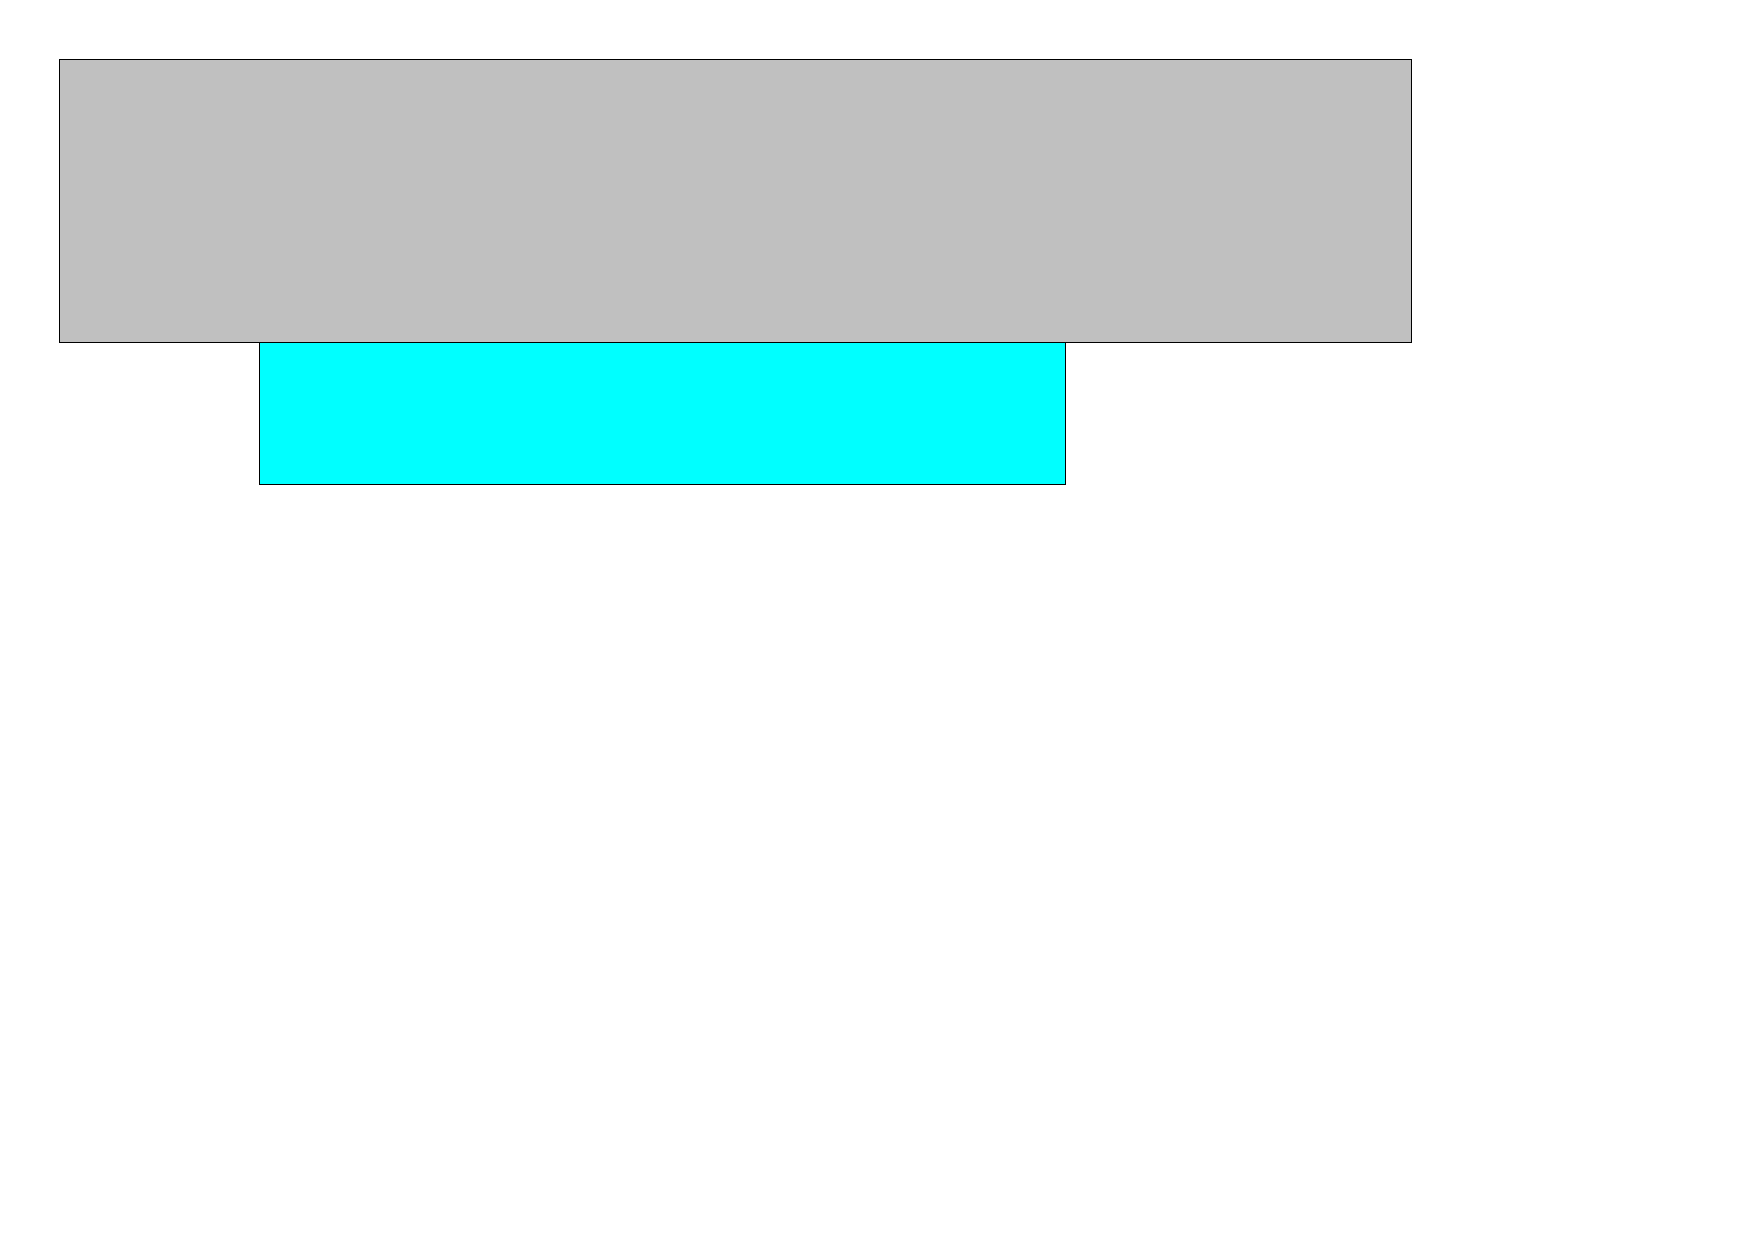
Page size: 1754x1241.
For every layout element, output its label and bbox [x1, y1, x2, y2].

text_box [59, 59, 1412, 485]
